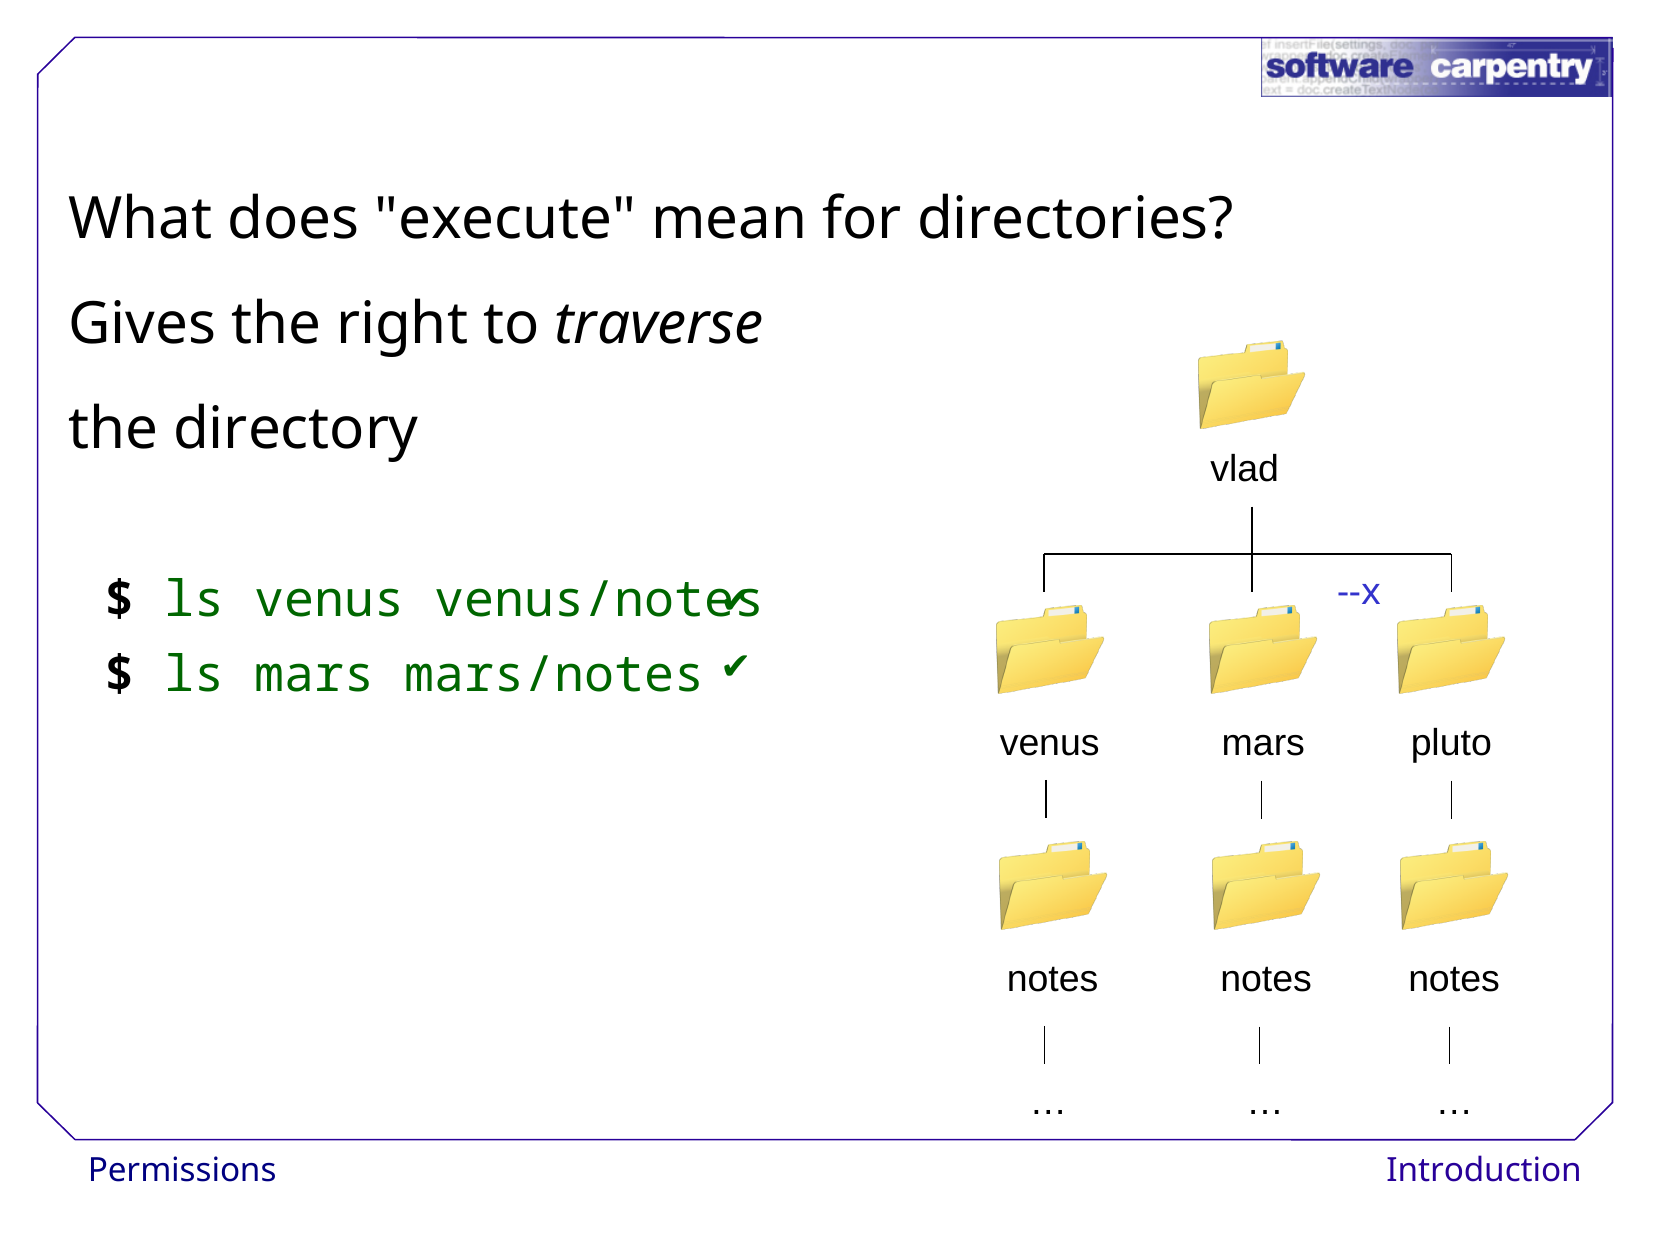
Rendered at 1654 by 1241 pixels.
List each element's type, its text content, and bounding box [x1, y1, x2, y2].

picture [992, 591, 1108, 707]
text_box … [1014, 1073, 1083, 1131]
text_box $ ls venus venus/notes $ ls mars mars/notes [89, 544, 790, 1131]
picture [995, 827, 1111, 943]
text_box vlad [1195, 442, 1294, 498]
picture [1396, 827, 1512, 943]
text_box pluto [1395, 714, 1507, 773]
picture [1261, 39, 1613, 97]
text_box ✔ [705, 638, 767, 696]
text_box mars [1206, 714, 1320, 773]
picture [1205, 591, 1321, 707]
text_box notes [991, 950, 1114, 1008]
text_box notes [1393, 950, 1515, 1008]
text_box ✔ [705, 572, 767, 630]
picture [1208, 827, 1324, 943]
text_box … [1420, 1073, 1489, 1131]
text_box … [1231, 1073, 1299, 1131]
picture [1194, 327, 1309, 442]
text_box venus [984, 714, 1115, 773]
text_box notes [1205, 950, 1327, 1008]
picture [1393, 591, 1509, 707]
text_box What does "execute" mean for directories? Gives the right to traverse the directory [53, 138, 1399, 469]
text_box --x [1322, 563, 1396, 621]
